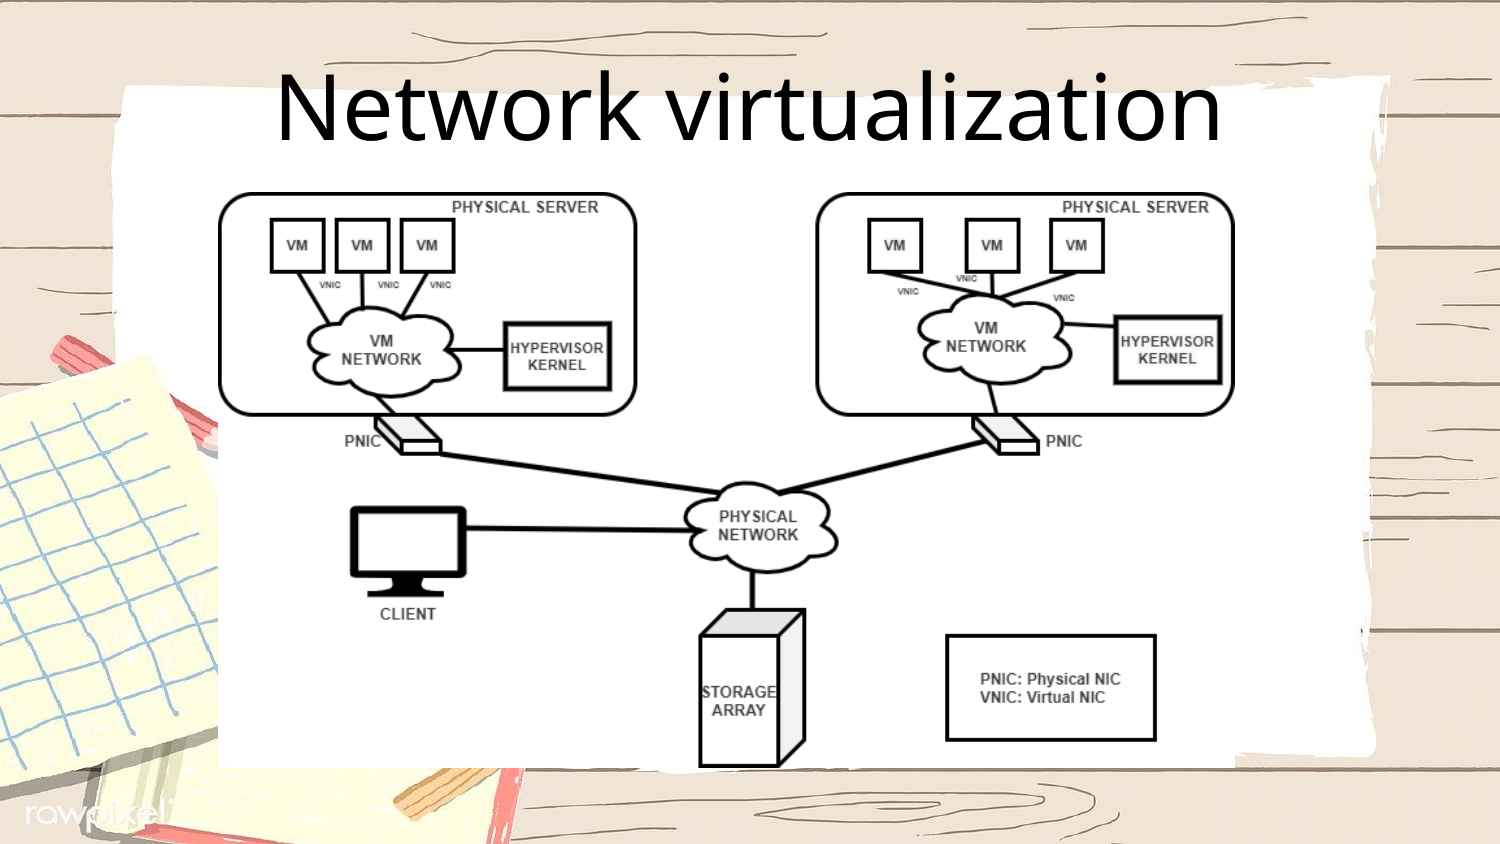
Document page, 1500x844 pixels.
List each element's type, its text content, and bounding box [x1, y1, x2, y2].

picture [218, 192, 1235, 768]
title Network virtualization [75, 33, 1426, 175]
